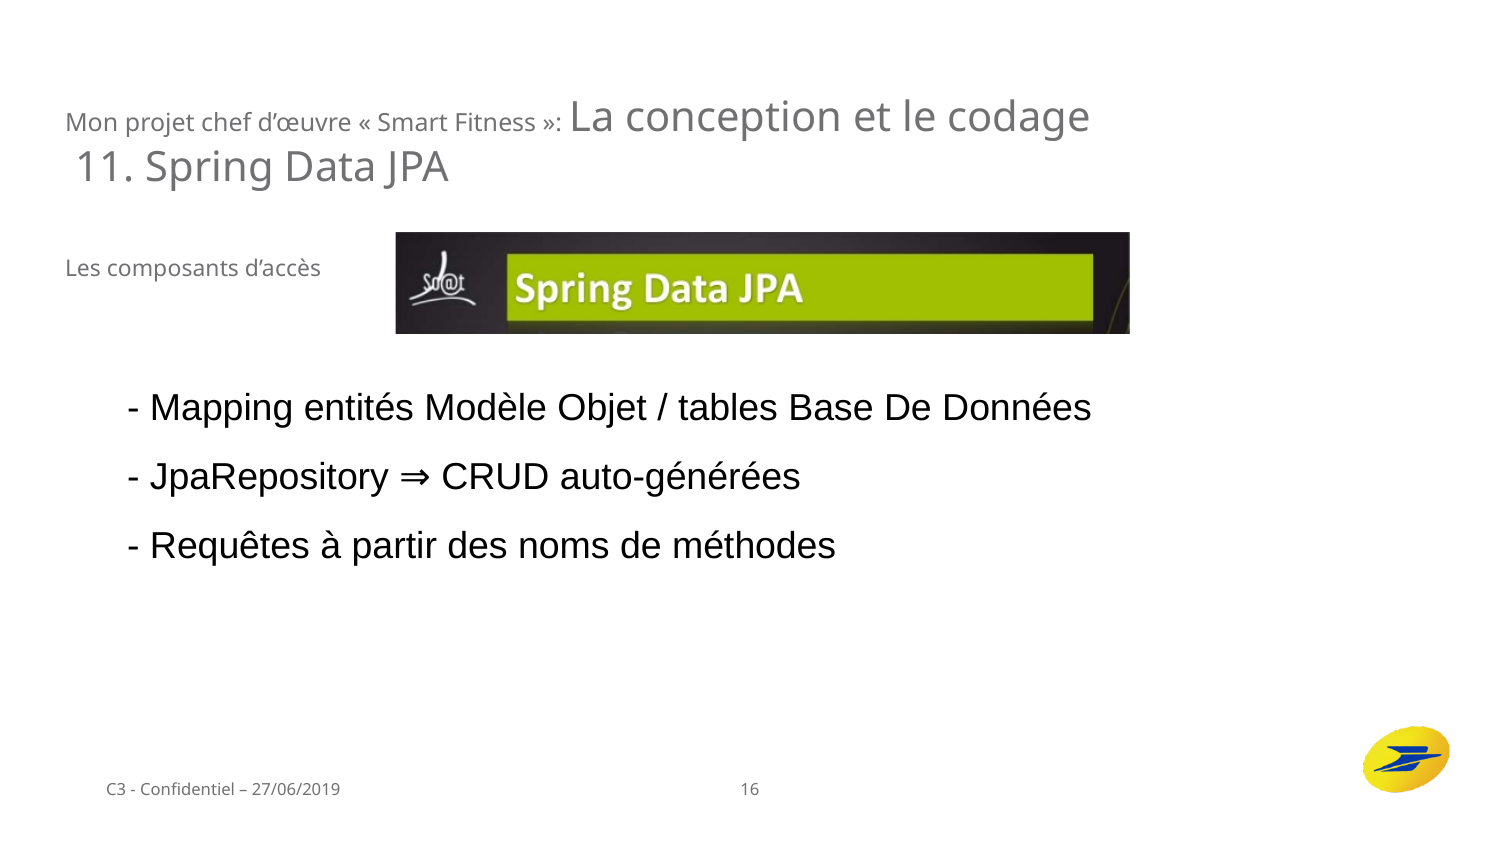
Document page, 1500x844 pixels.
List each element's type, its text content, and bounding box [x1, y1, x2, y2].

list Les composants d’accès [64, 253, 1436, 738]
text_box - Mapping entités Modèle Objet / tables Base De Données - JpaRepository ⇒ CRUD auto-générées - Requêtes à partir des noms de méthodes [112, 376, 1329, 574]
picture [1346, 702, 1465, 821]
picture [395, 232, 1130, 334]
title Mon projet chef d’œuvre « Smart Fitness »: La conception et le codage 11. Spring Data JPA [64, 89, 1436, 169]
